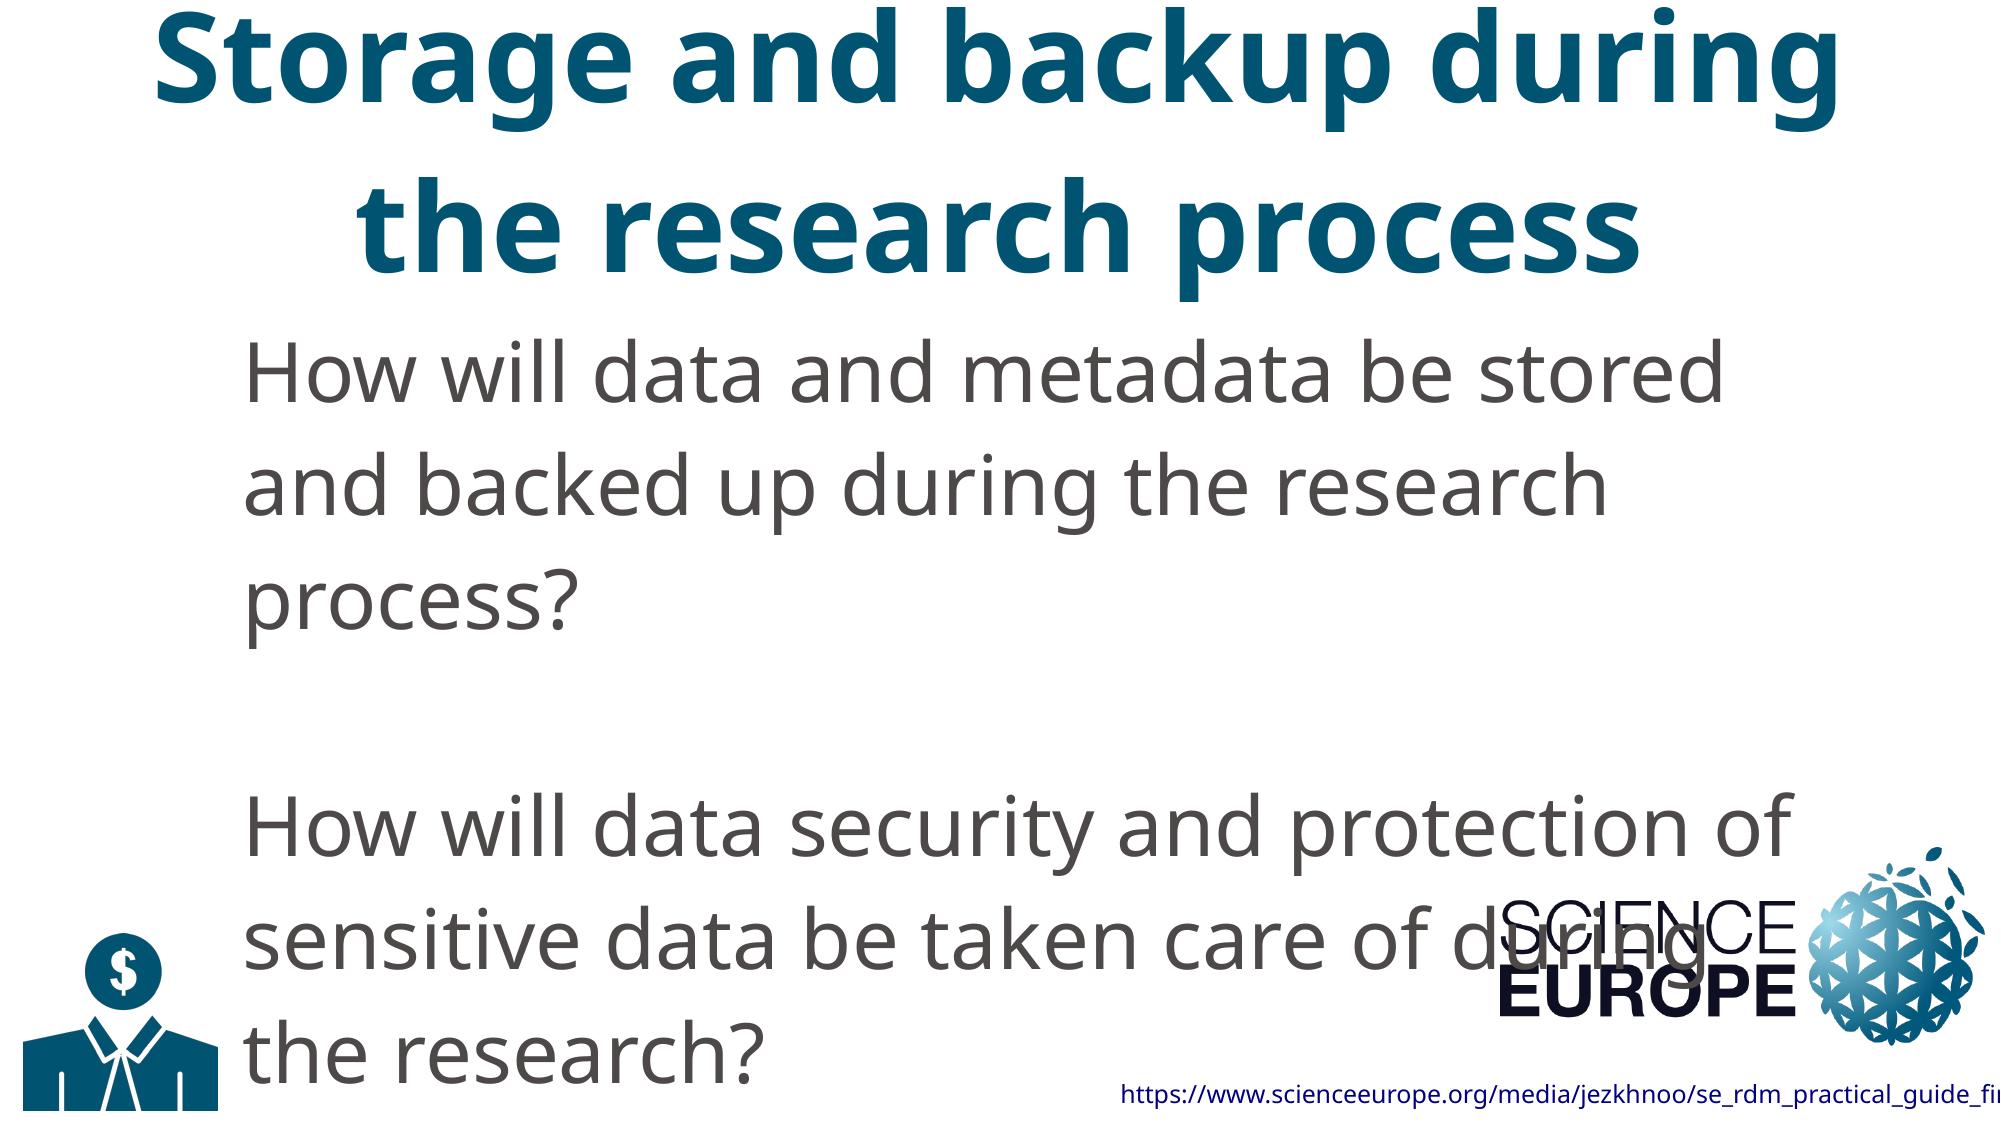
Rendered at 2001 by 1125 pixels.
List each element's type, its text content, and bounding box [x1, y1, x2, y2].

picture [23, 933, 218, 1111]
picture [1930, 995, 1942, 1009]
picture [1500, 847, 1985, 1046]
text_box How will data and metadata be stored and backed up during the research process? How will data security and protection of sensitive data be taken care of during the research? [192, 305, 1837, 904]
picture [1961, 979, 1967, 986]
text_box https://www.scienceeurope.org/media/jezkhnoo/se_rdm_practical_guide_final.pdf [1105, 1068, 1985, 1109]
picture [111, 948, 136, 995]
picture [1943, 976, 1952, 989]
picture [60, 1072, 64, 1111]
title Storage and backup during the research process [100, 13, 1900, 264]
picture [178, 1072, 182, 1111]
